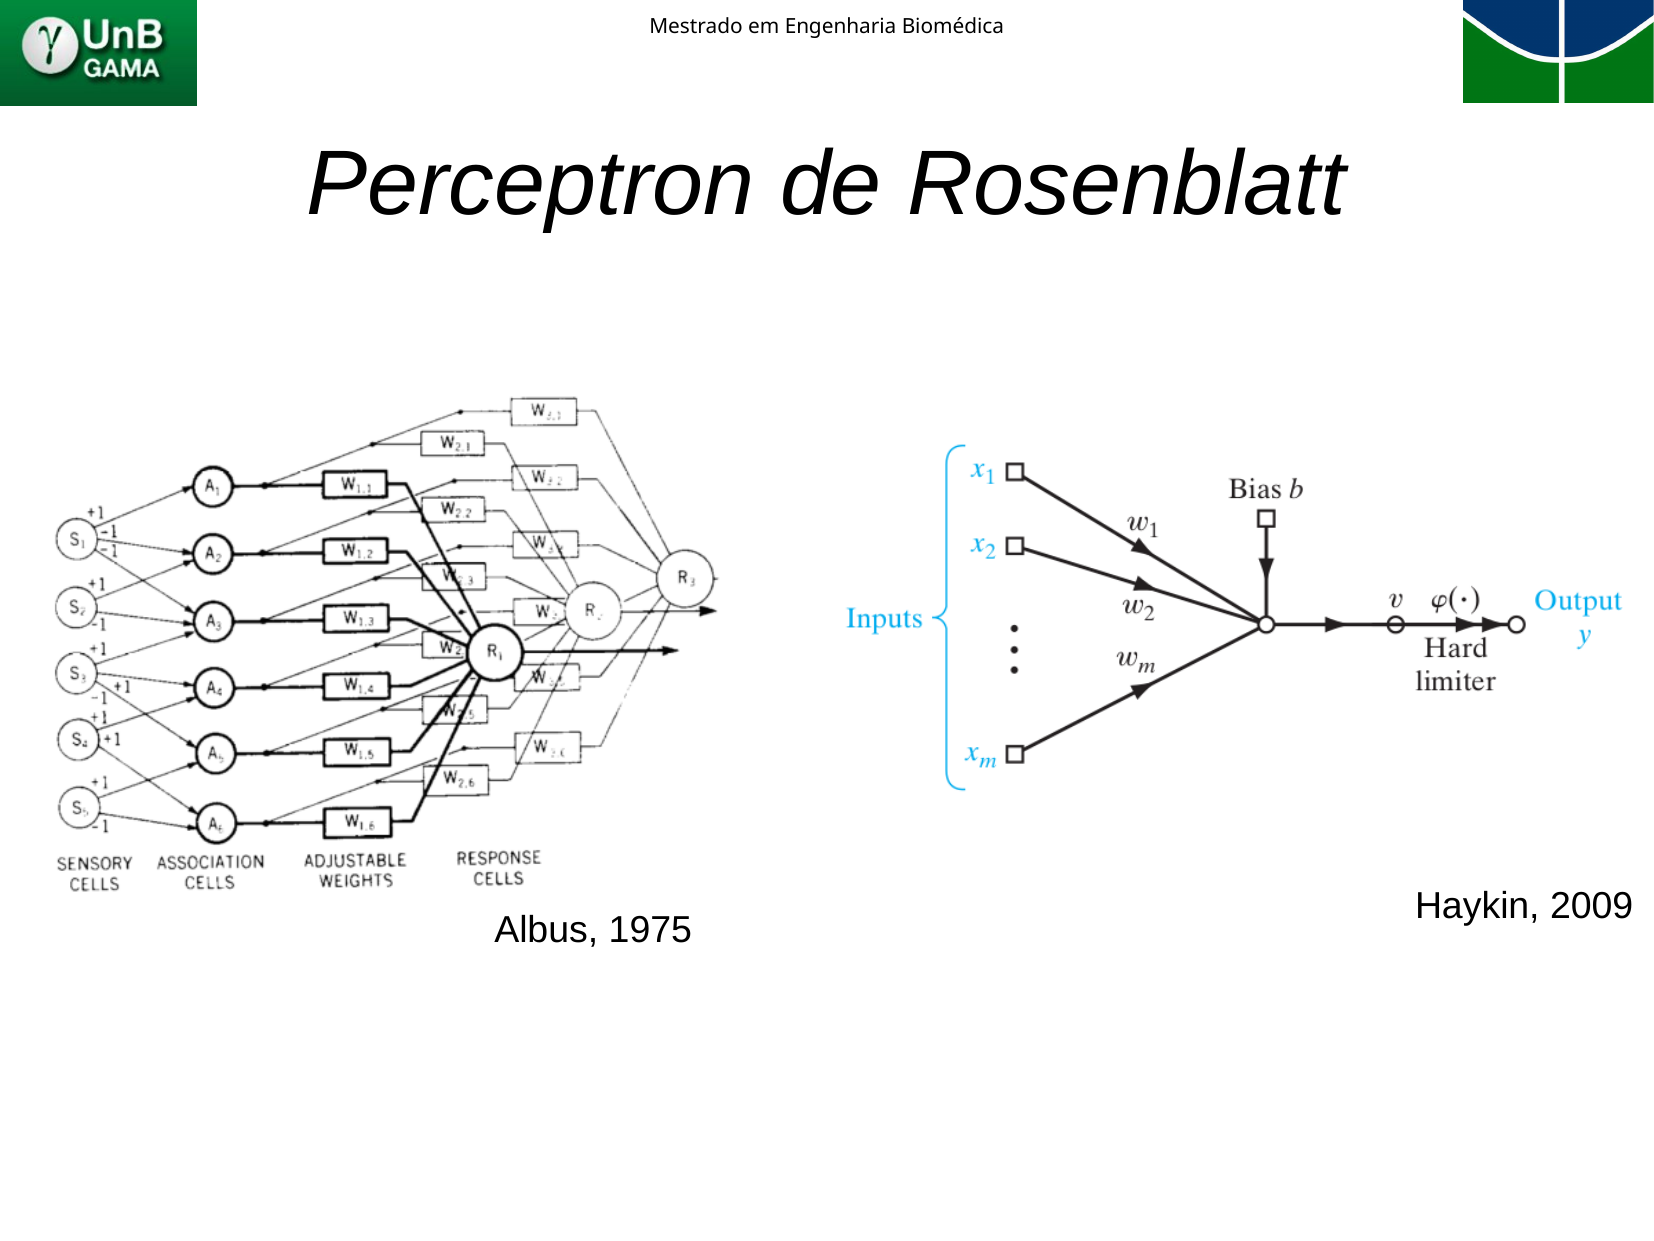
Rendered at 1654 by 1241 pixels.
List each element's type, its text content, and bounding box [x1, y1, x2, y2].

picture [822, 427, 1649, 828]
text_box Haykin, 2009 [1400, 877, 1649, 935]
picture [47, 379, 740, 904]
title Perceptron de Rosenblatt [0, 94, 1654, 272]
picture [0, 0, 197, 94]
text_box Albus, 1975 [479, 901, 707, 958]
picture [1463, 0, 1654, 94]
